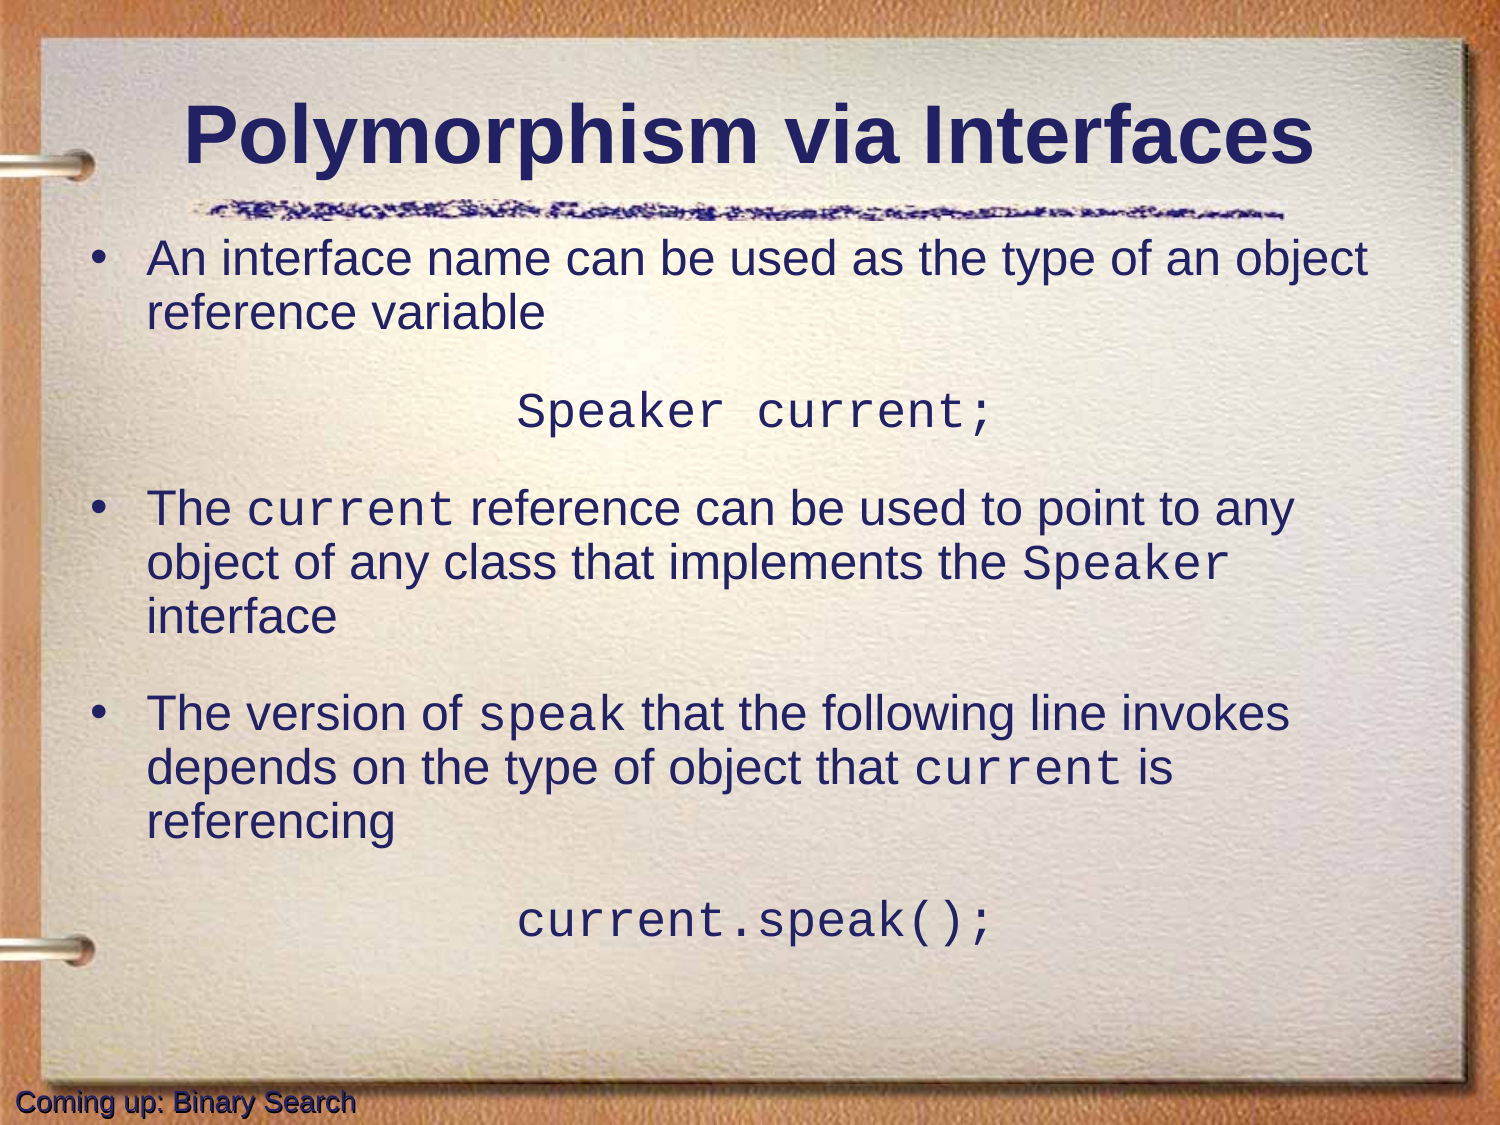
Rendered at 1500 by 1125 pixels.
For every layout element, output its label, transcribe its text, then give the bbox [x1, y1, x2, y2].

list An interface name can be used as the type of an object reference variable Speaker current; The current reference can be used to point to any object of any class that implements the Speaker interface The version of speak that the following line invokes depends on the type of object that current is referencing current.speak(); [75, 224, 1438, 963]
picture [0, 0, 1500, 1125]
text_box Coming up: Binary Search [0, 1074, 738, 1125]
title Polymorphism via Interfaces [112, 74, 1388, 188]
